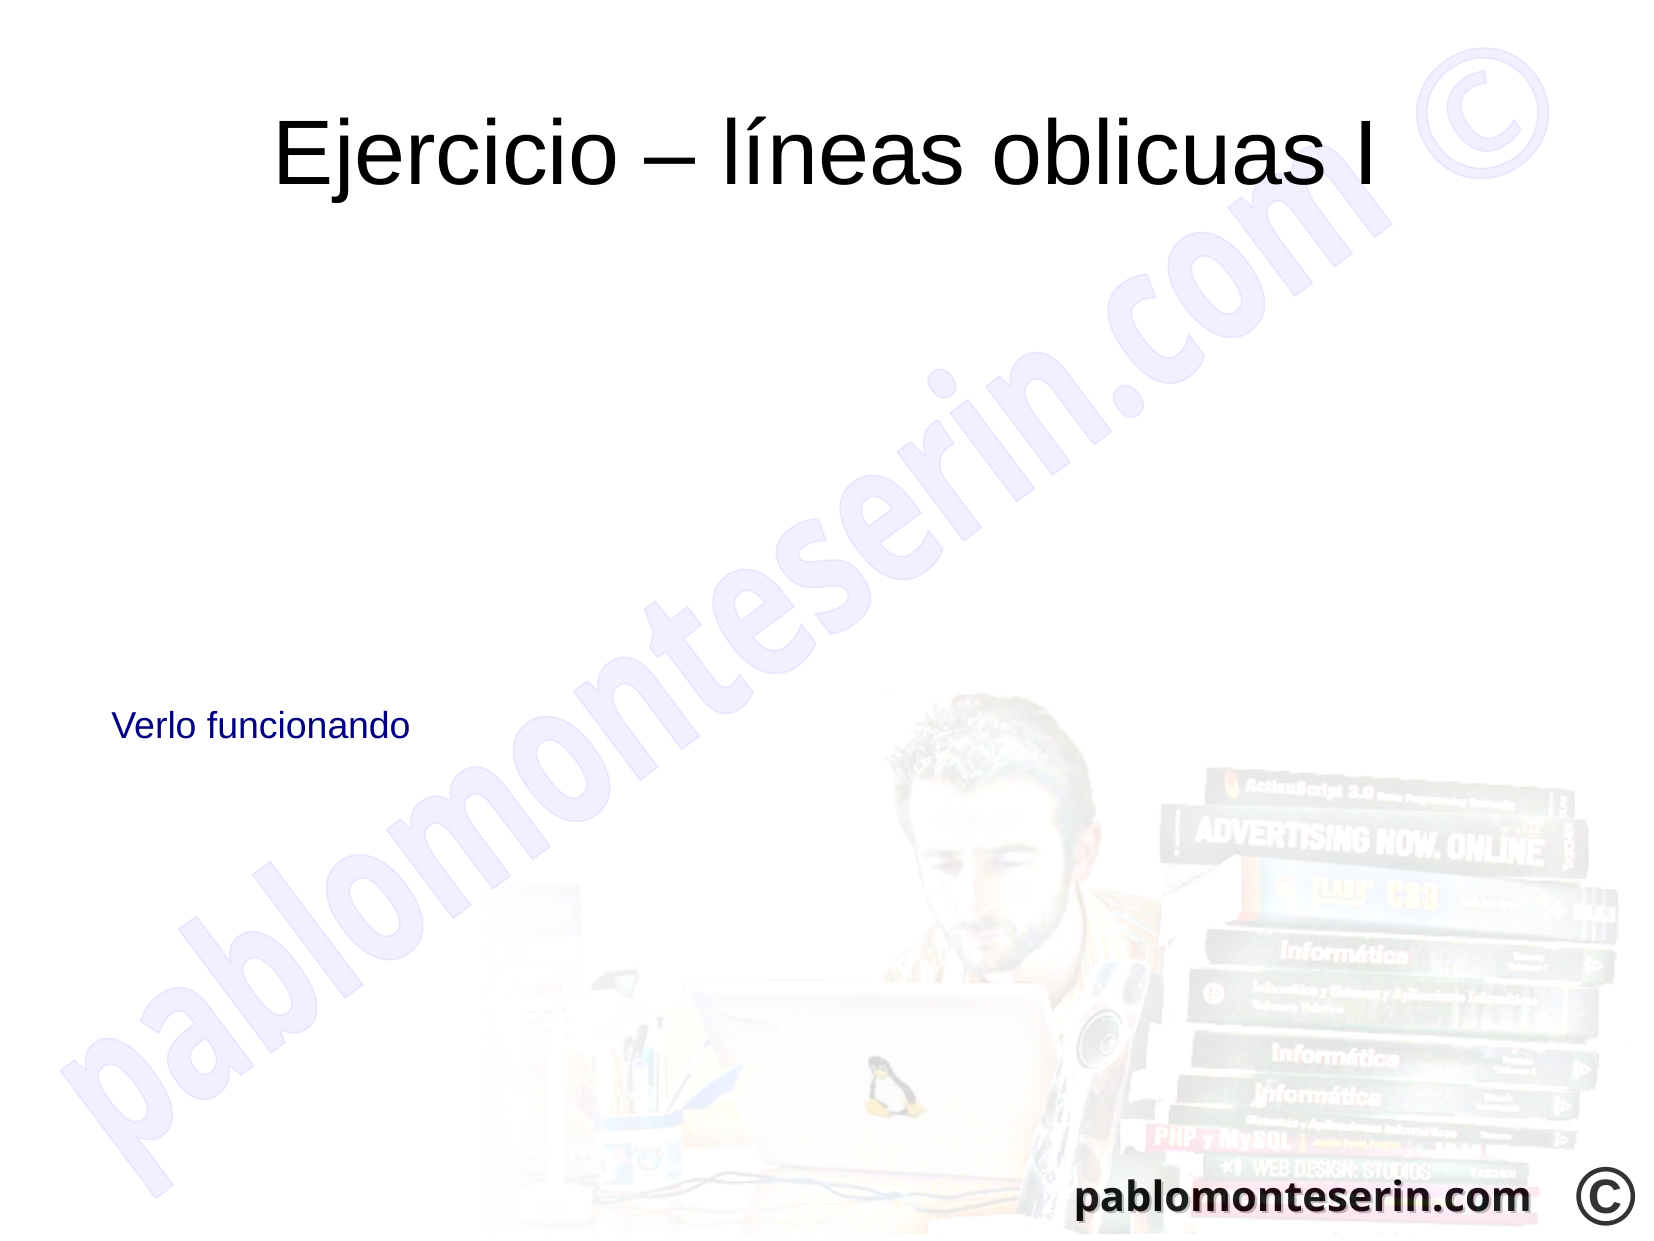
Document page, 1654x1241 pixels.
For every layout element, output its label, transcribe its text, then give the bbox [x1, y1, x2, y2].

text_box Verlo funcionando [96, 696, 426, 754]
picture [468, 674, 1654, 1234]
title Ejercicio – líneas oblicuas I [82, 49, 1571, 257]
